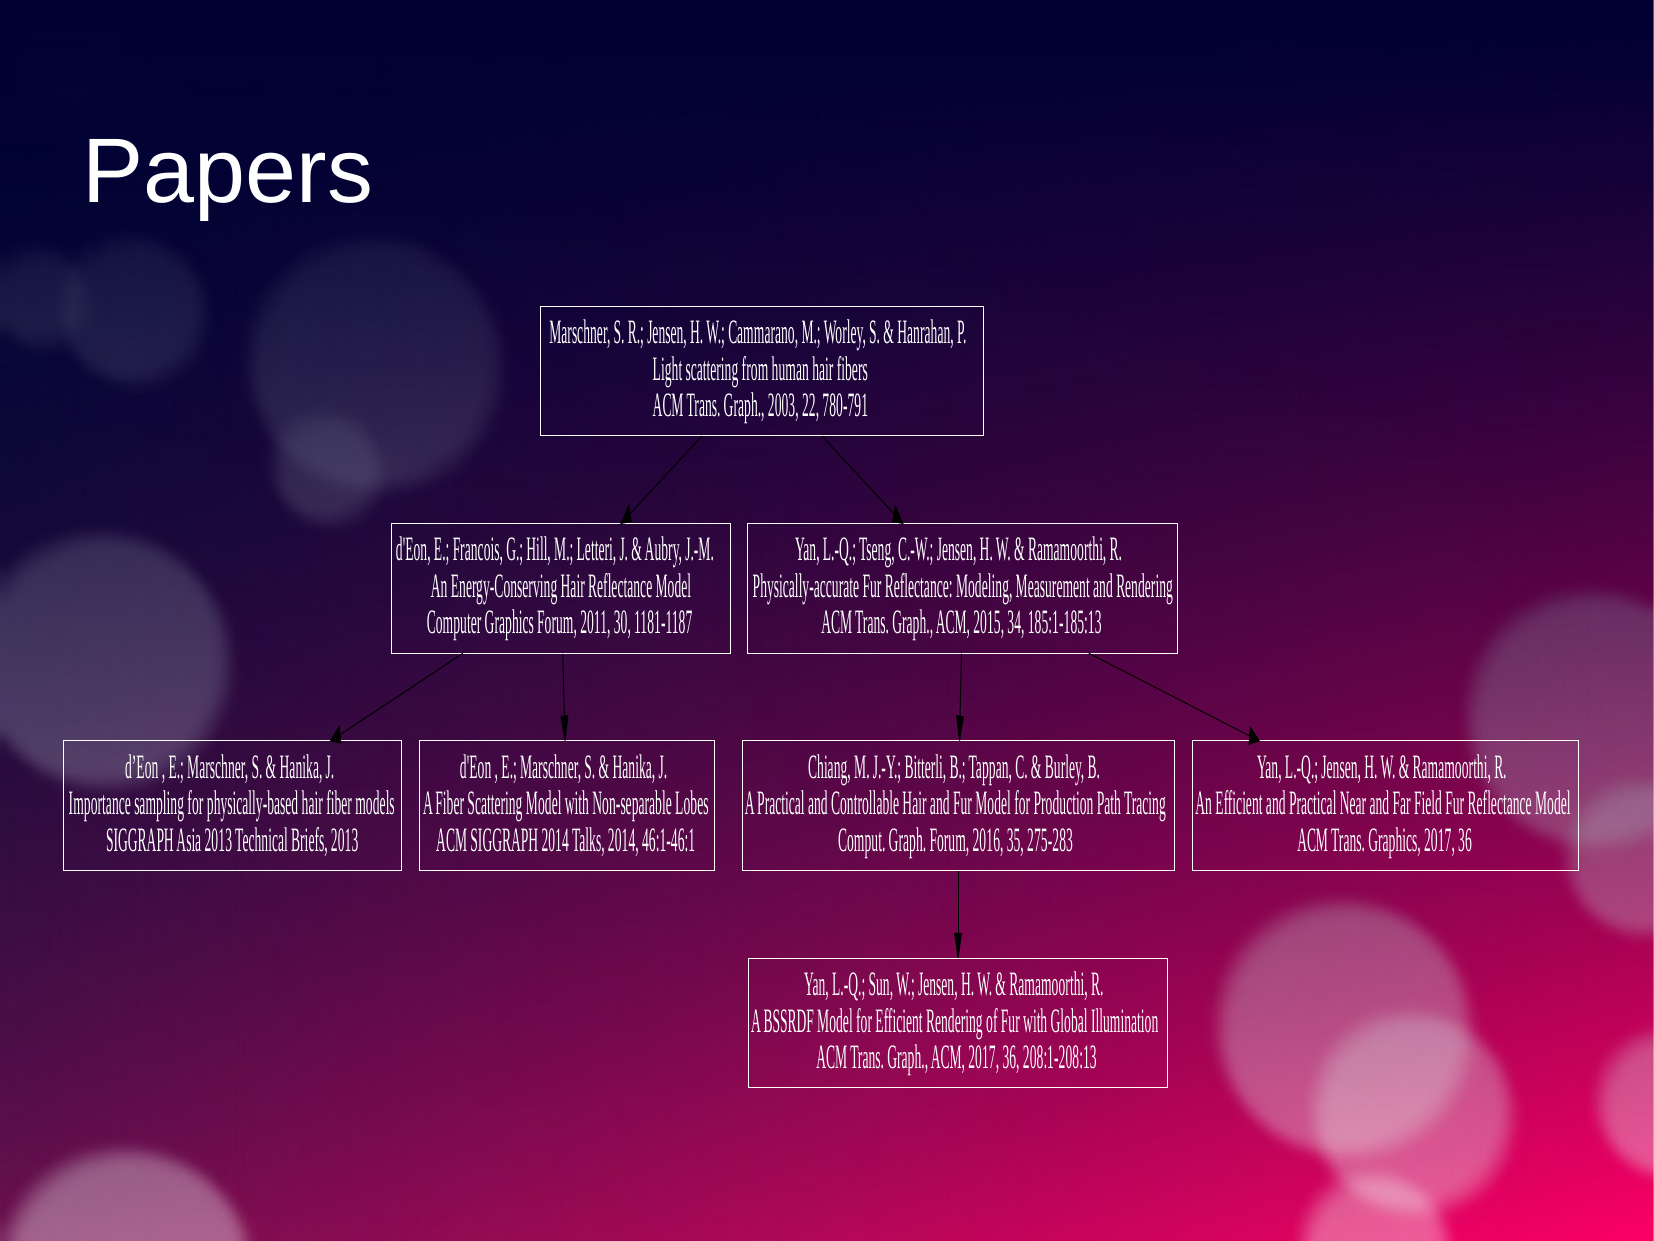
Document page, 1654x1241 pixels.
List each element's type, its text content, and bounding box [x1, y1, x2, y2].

picture [0, 0, 1654, 1241]
title Papers [82, 67, 1571, 275]
